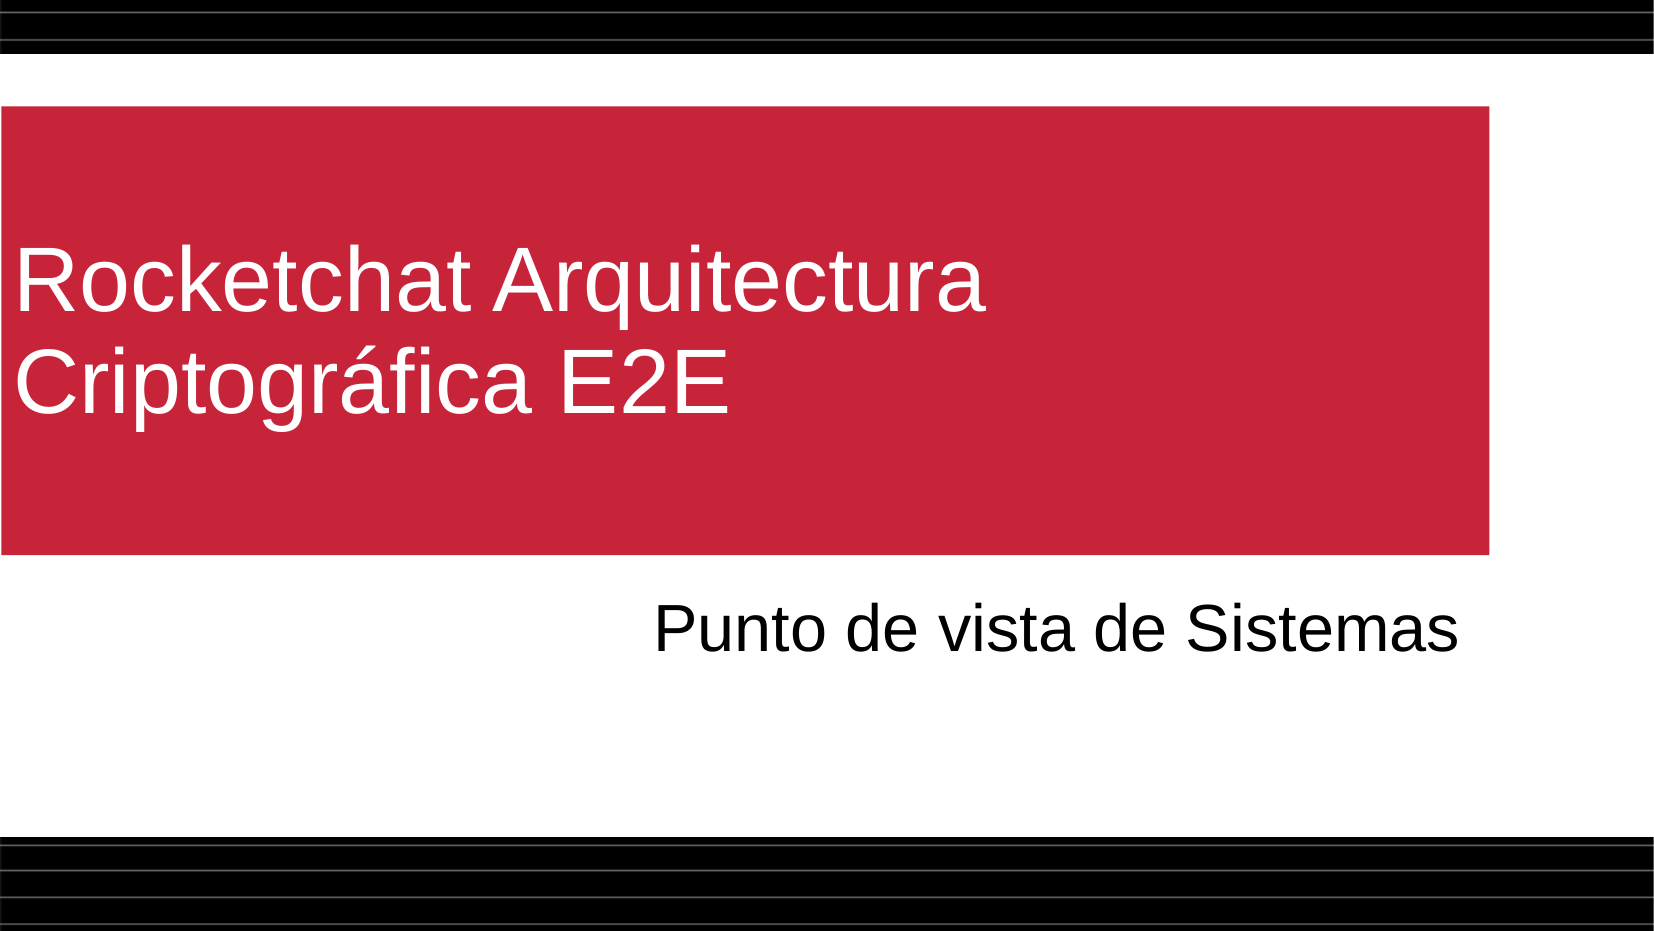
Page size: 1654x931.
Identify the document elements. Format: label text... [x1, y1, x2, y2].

picture [0, 0, 1654, 54]
picture [0, 837, 1654, 931]
title Rocketchat Arquitectura Criptográfica E2E [1, 106, 1490, 556]
subtitle Punto de vista de Sistemas [625, 590, 1489, 804]
